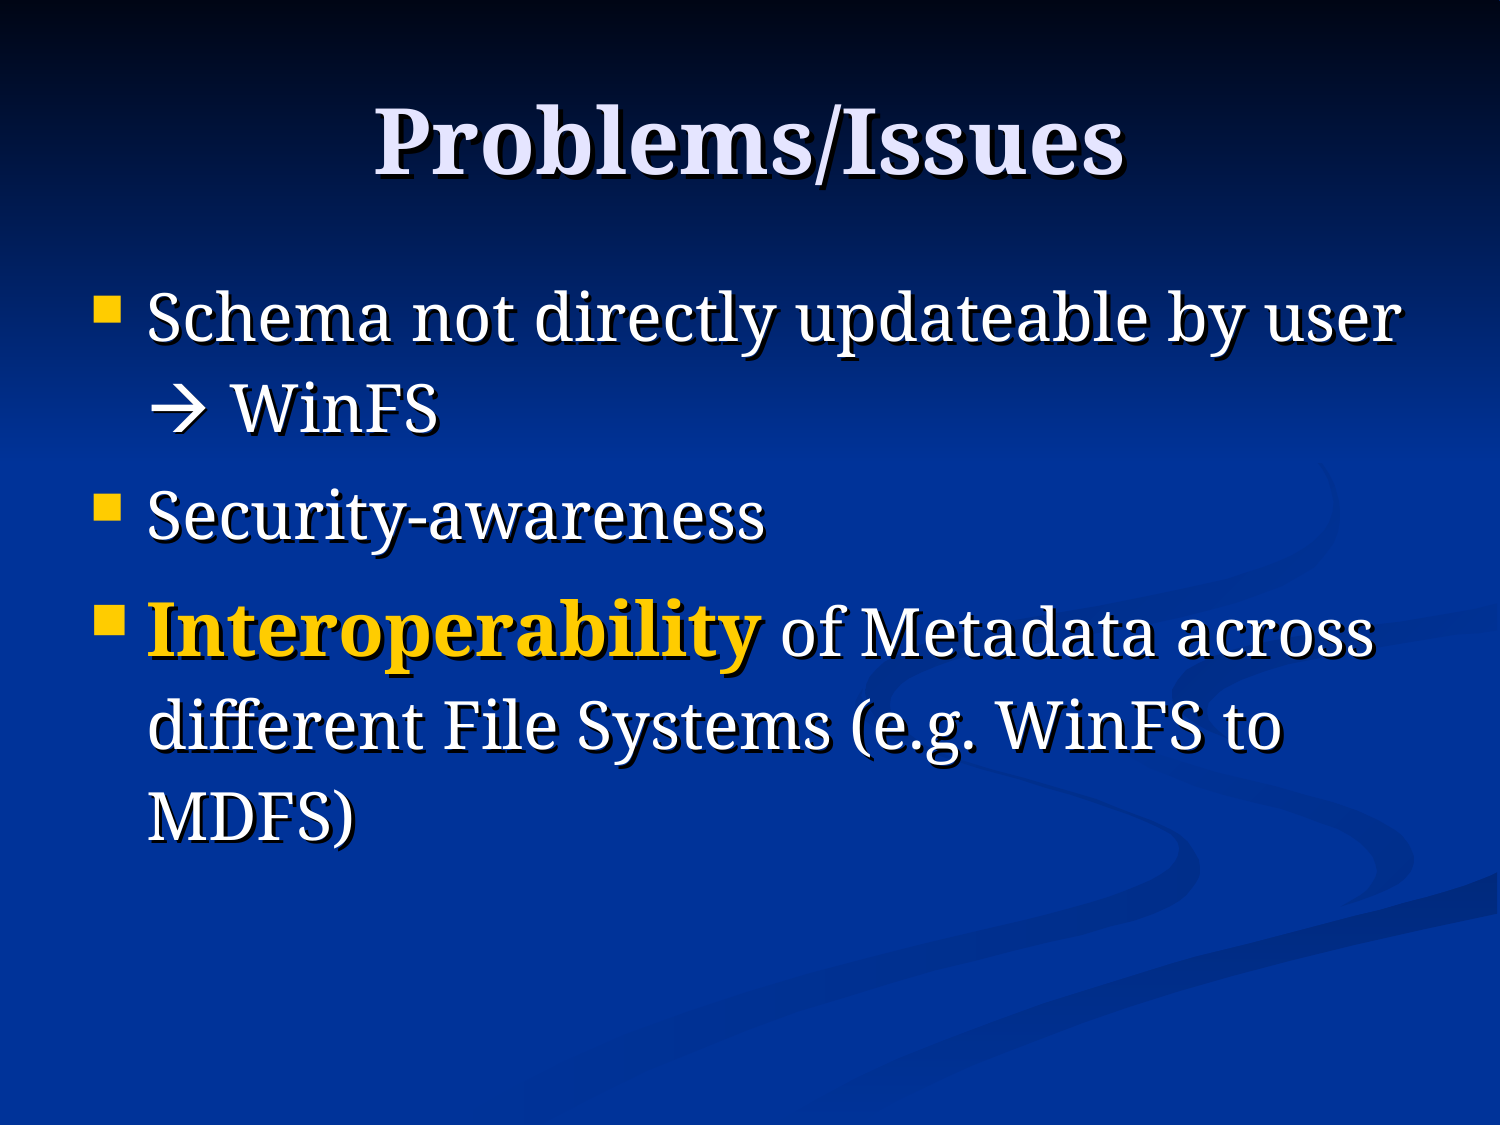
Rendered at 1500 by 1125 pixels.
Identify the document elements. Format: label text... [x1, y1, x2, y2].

title Problems/Issues [75, 45, 1426, 233]
list Schema not directly updateable by user  WinFS Security-awareness Interoperability of Metadata across different File Systems (e.g. WinFS to MDFS) [75, 262, 1426, 1005]
